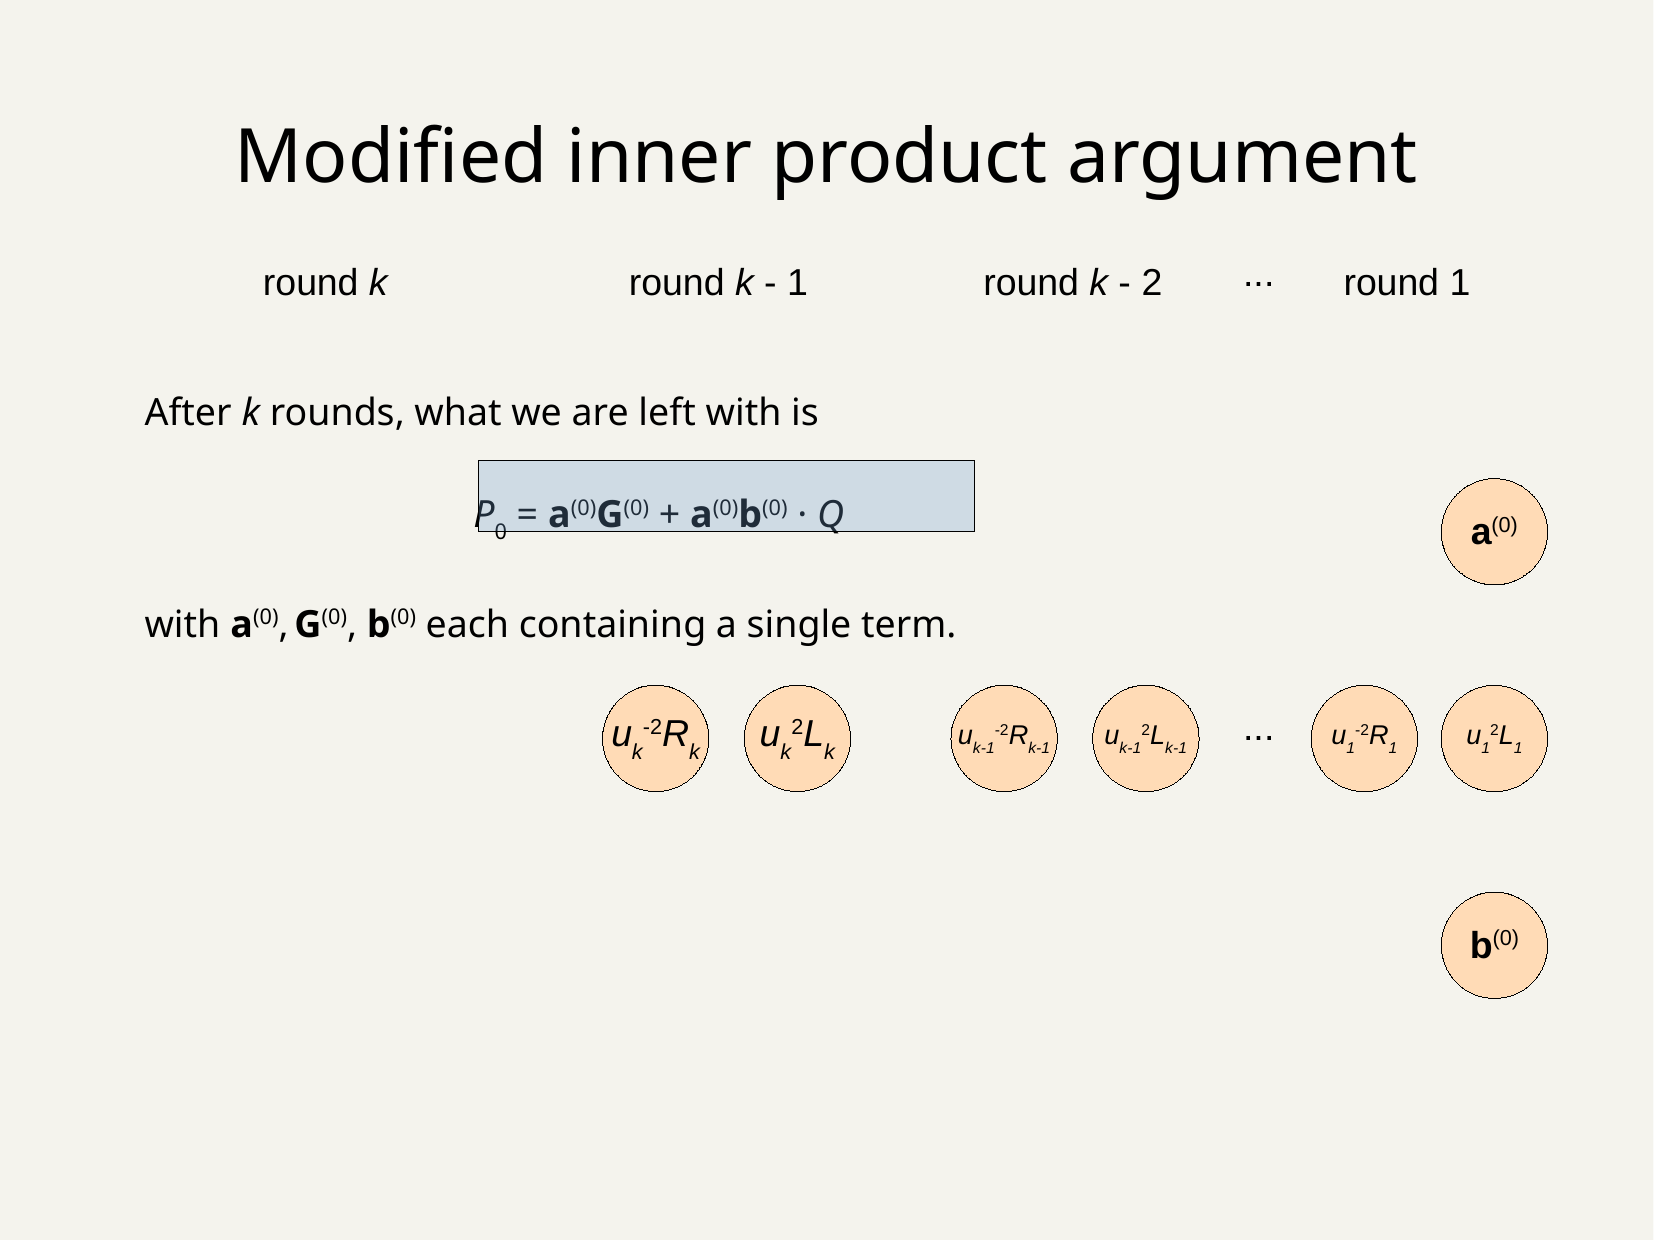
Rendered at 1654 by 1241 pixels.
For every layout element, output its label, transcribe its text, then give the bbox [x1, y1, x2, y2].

text_box a(0) [1441, 478, 1548, 585]
text_box ... [1228, 699, 1290, 757]
text_box uk2Lk [744, 685, 851, 792]
text_box b(0) [1441, 892, 1548, 999]
text_box round k - 2 [968, 253, 1178, 311]
text_box [478, 460, 975, 532]
text_box u12L1 [1441, 685, 1548, 792]
title Modified inner product argument [82, 49, 1571, 257]
text_box ... [1228, 244, 1290, 302]
text_box round k [248, 253, 403, 311]
text_box After k rounds, what we are left with is P0 = a(0)G(0) + a(0)b(0) · Q with a(0), G(0), b(0) each containing a single term. [129, 377, 1193, 625]
text_box uk-12Lk-1 [1092, 685, 1200, 792]
text_box uk-2Rk [602, 685, 709, 792]
text_box round 1 [1328, 253, 1486, 311]
text_box uk-1-2Rk-1 [950, 685, 1058, 792]
text_box u1-2R1 [1311, 685, 1418, 792]
text_box round k - 1 [614, 253, 823, 311]
